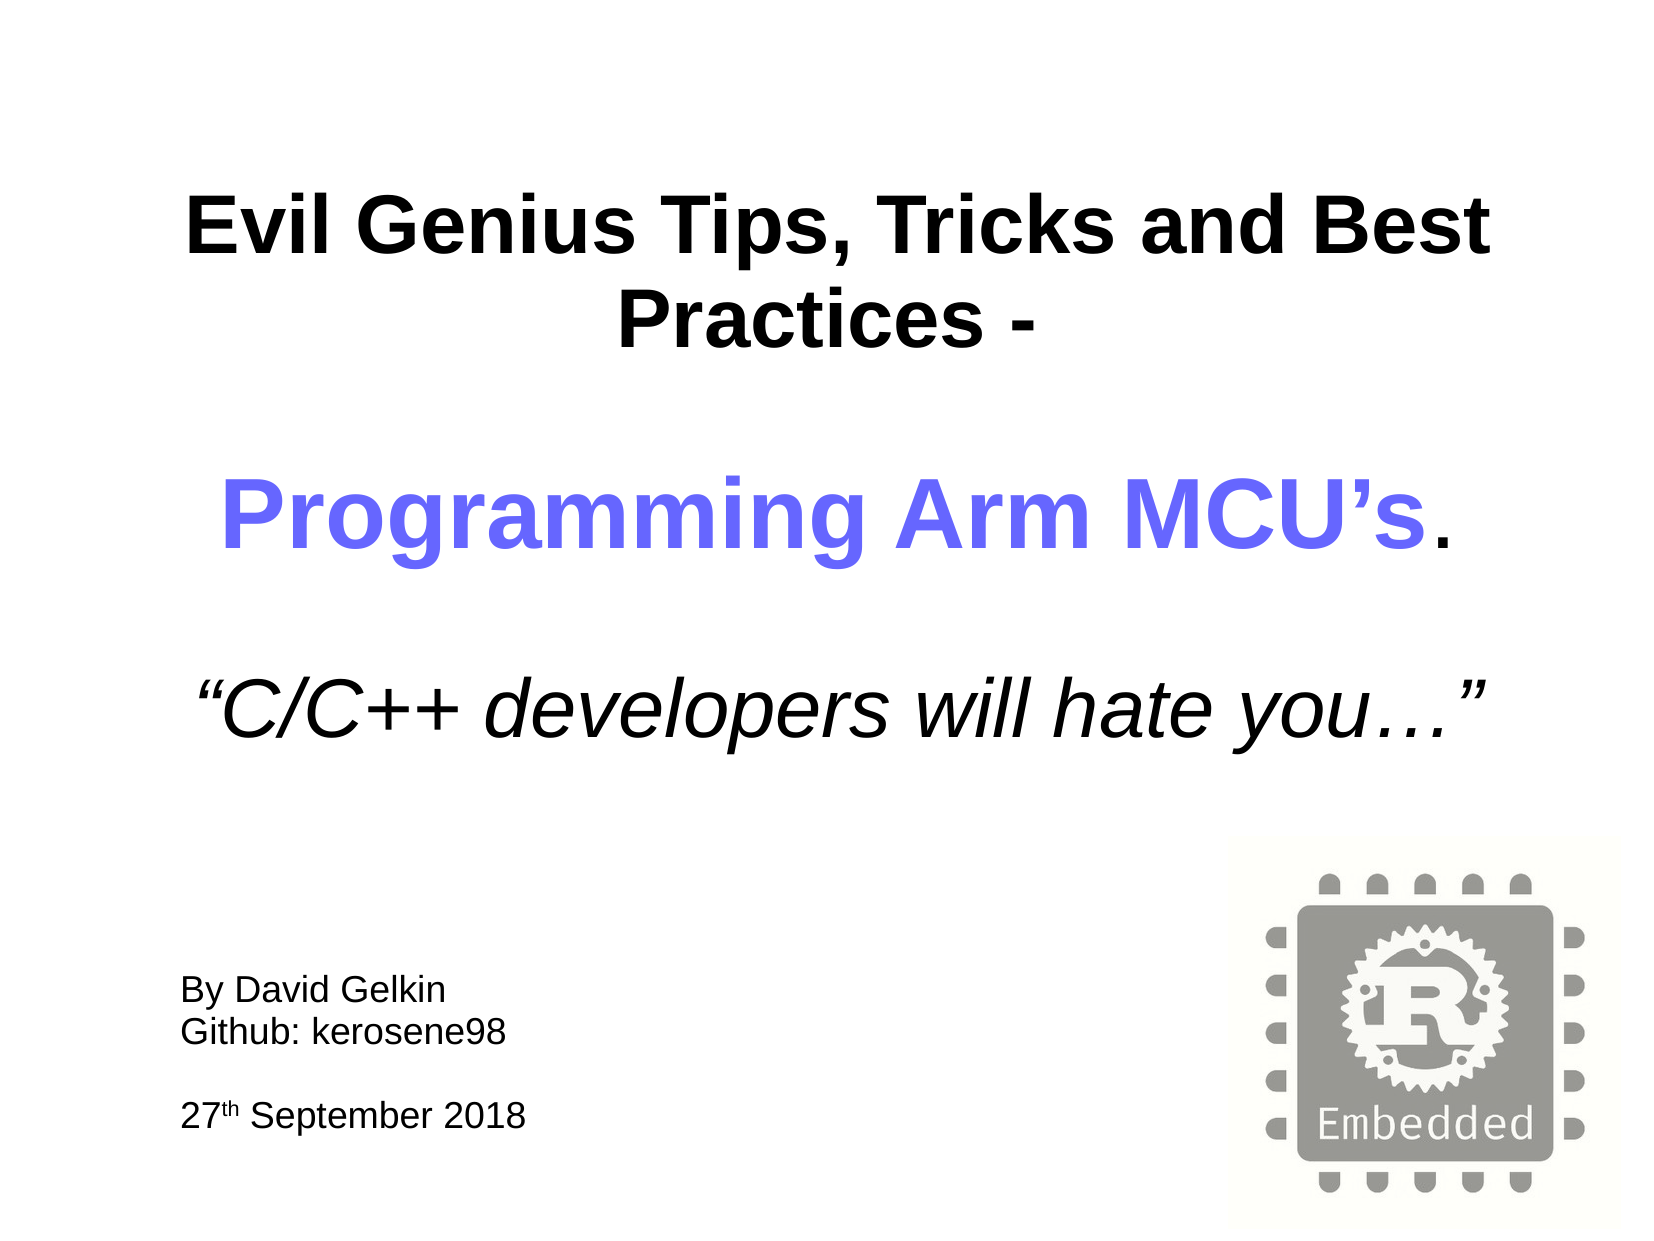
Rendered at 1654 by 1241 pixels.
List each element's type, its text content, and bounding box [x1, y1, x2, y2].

subtitle Evil Genius Tips, Tricks and Best Practices - Programming Arm MCU’s. “C/C++ developers will hate you…” [94, 107, 1583, 827]
picture [1228, 836, 1621, 1229]
text_box By David Gelkin Github: kerosene98 27th September 2018 [165, 961, 542, 1146]
